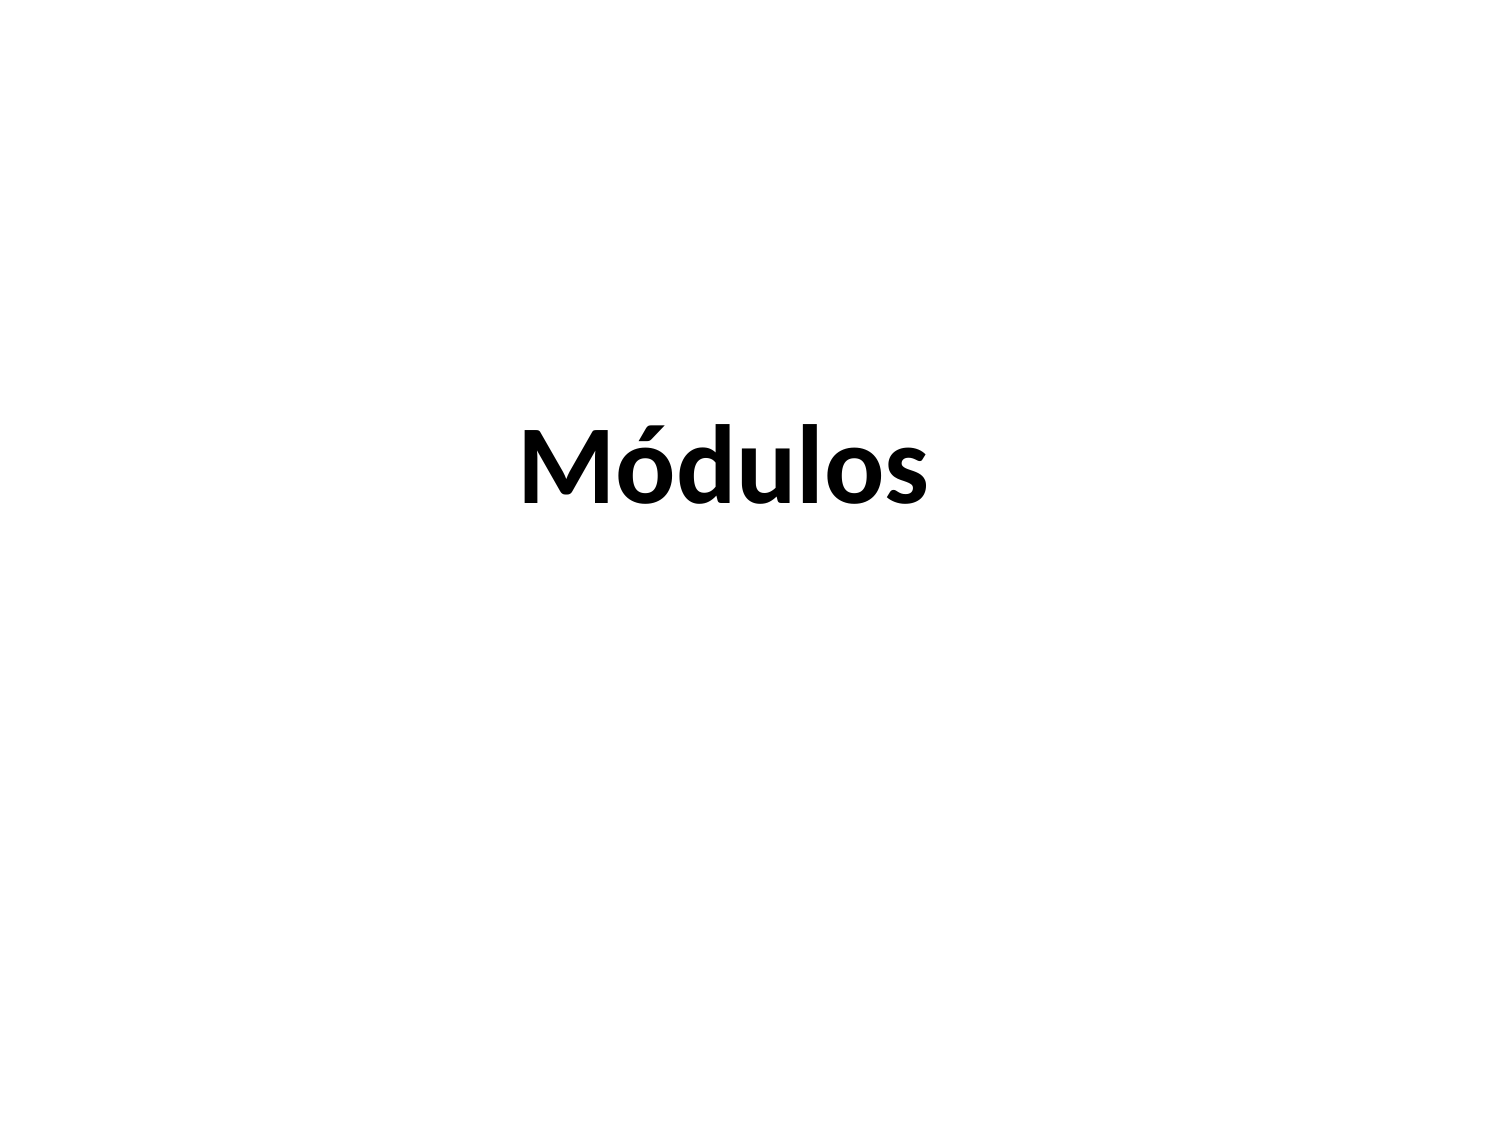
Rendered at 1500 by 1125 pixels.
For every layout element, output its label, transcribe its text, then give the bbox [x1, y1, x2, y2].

text_box Módulos [59, 383, 1388, 534]
